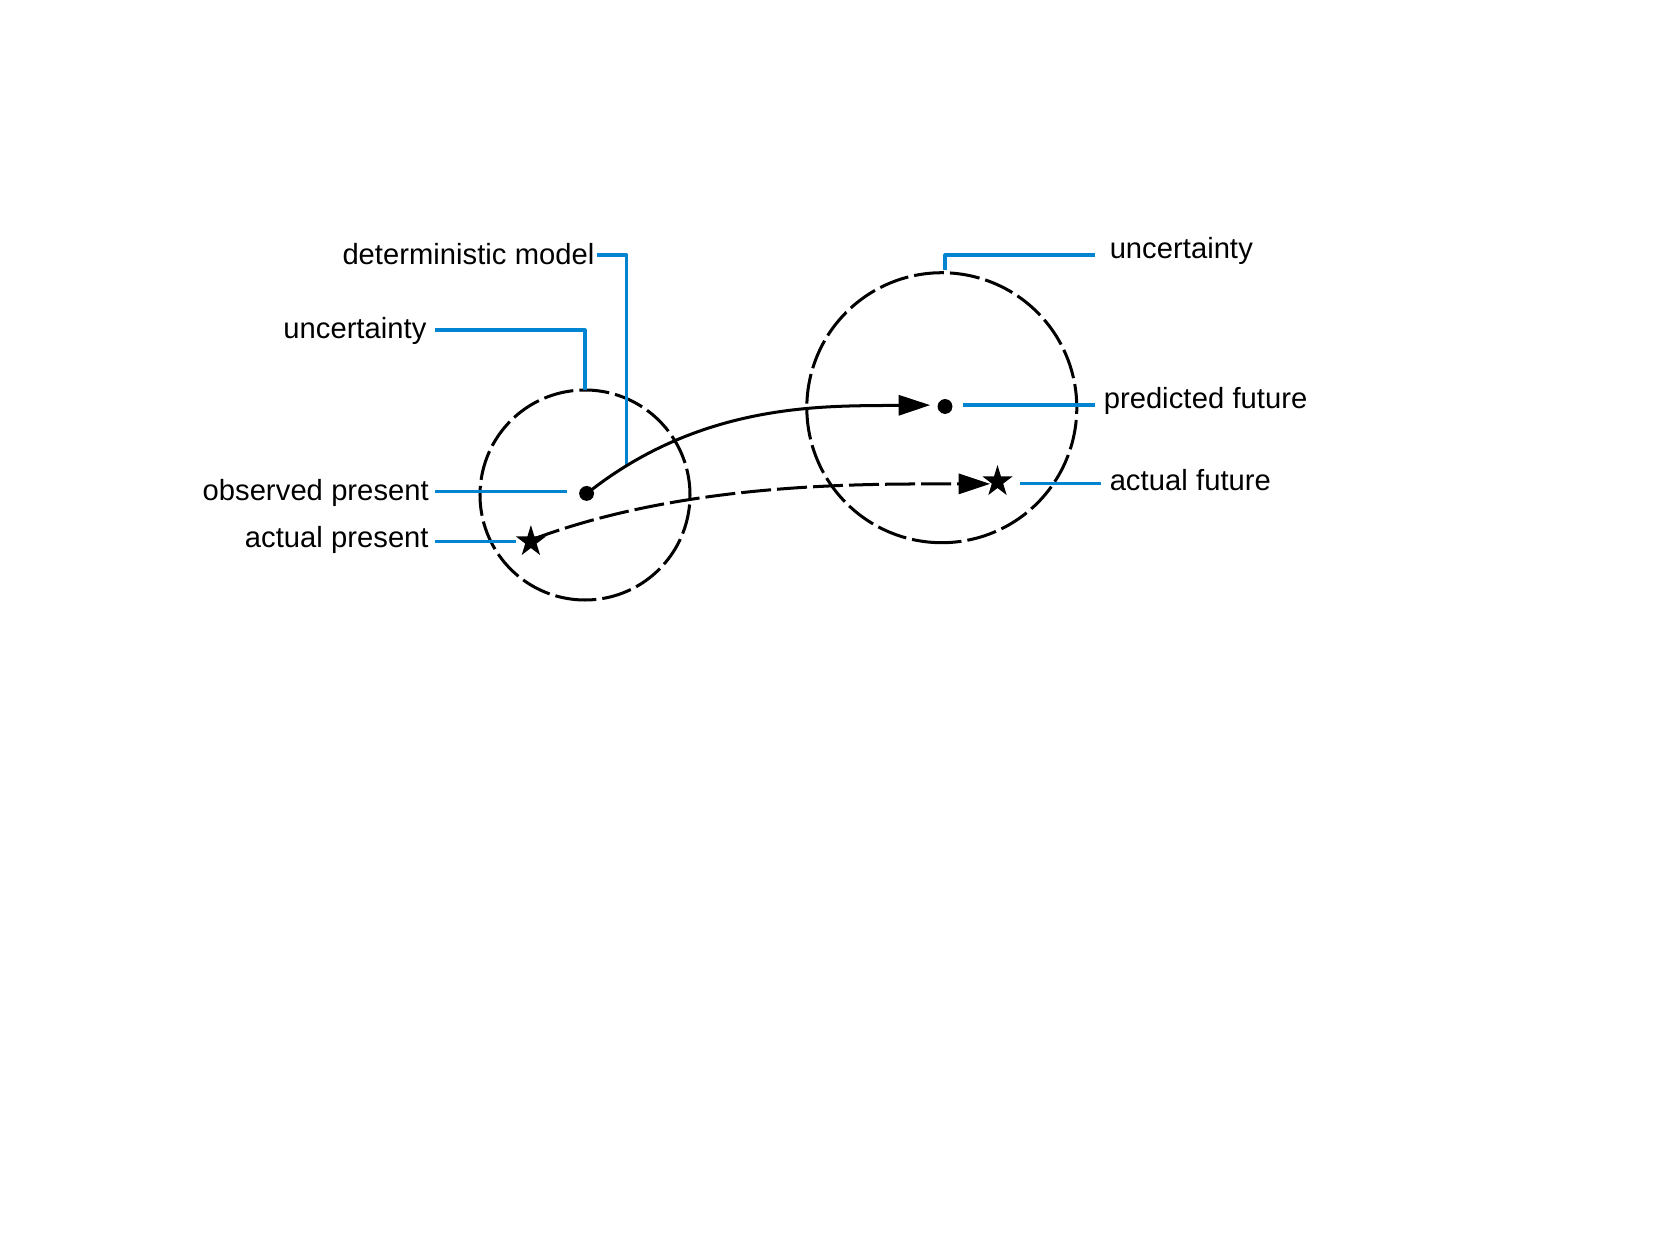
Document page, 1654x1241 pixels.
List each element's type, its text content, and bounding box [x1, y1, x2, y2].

text_box uncertainty [268, 304, 441, 353]
text_box [515, 525, 546, 556]
text_box deterministic model [327, 230, 613, 279]
text_box actual present [229, 513, 455, 562]
text_box [579, 485, 595, 501]
text_box uncertainty [1095, 225, 1268, 273]
text_box predicted future [1089, 375, 1411, 423]
text_box actual future [1095, 456, 1294, 505]
text_box observed present [187, 466, 509, 547]
text_box [982, 465, 1013, 496]
text_box [937, 398, 953, 414]
